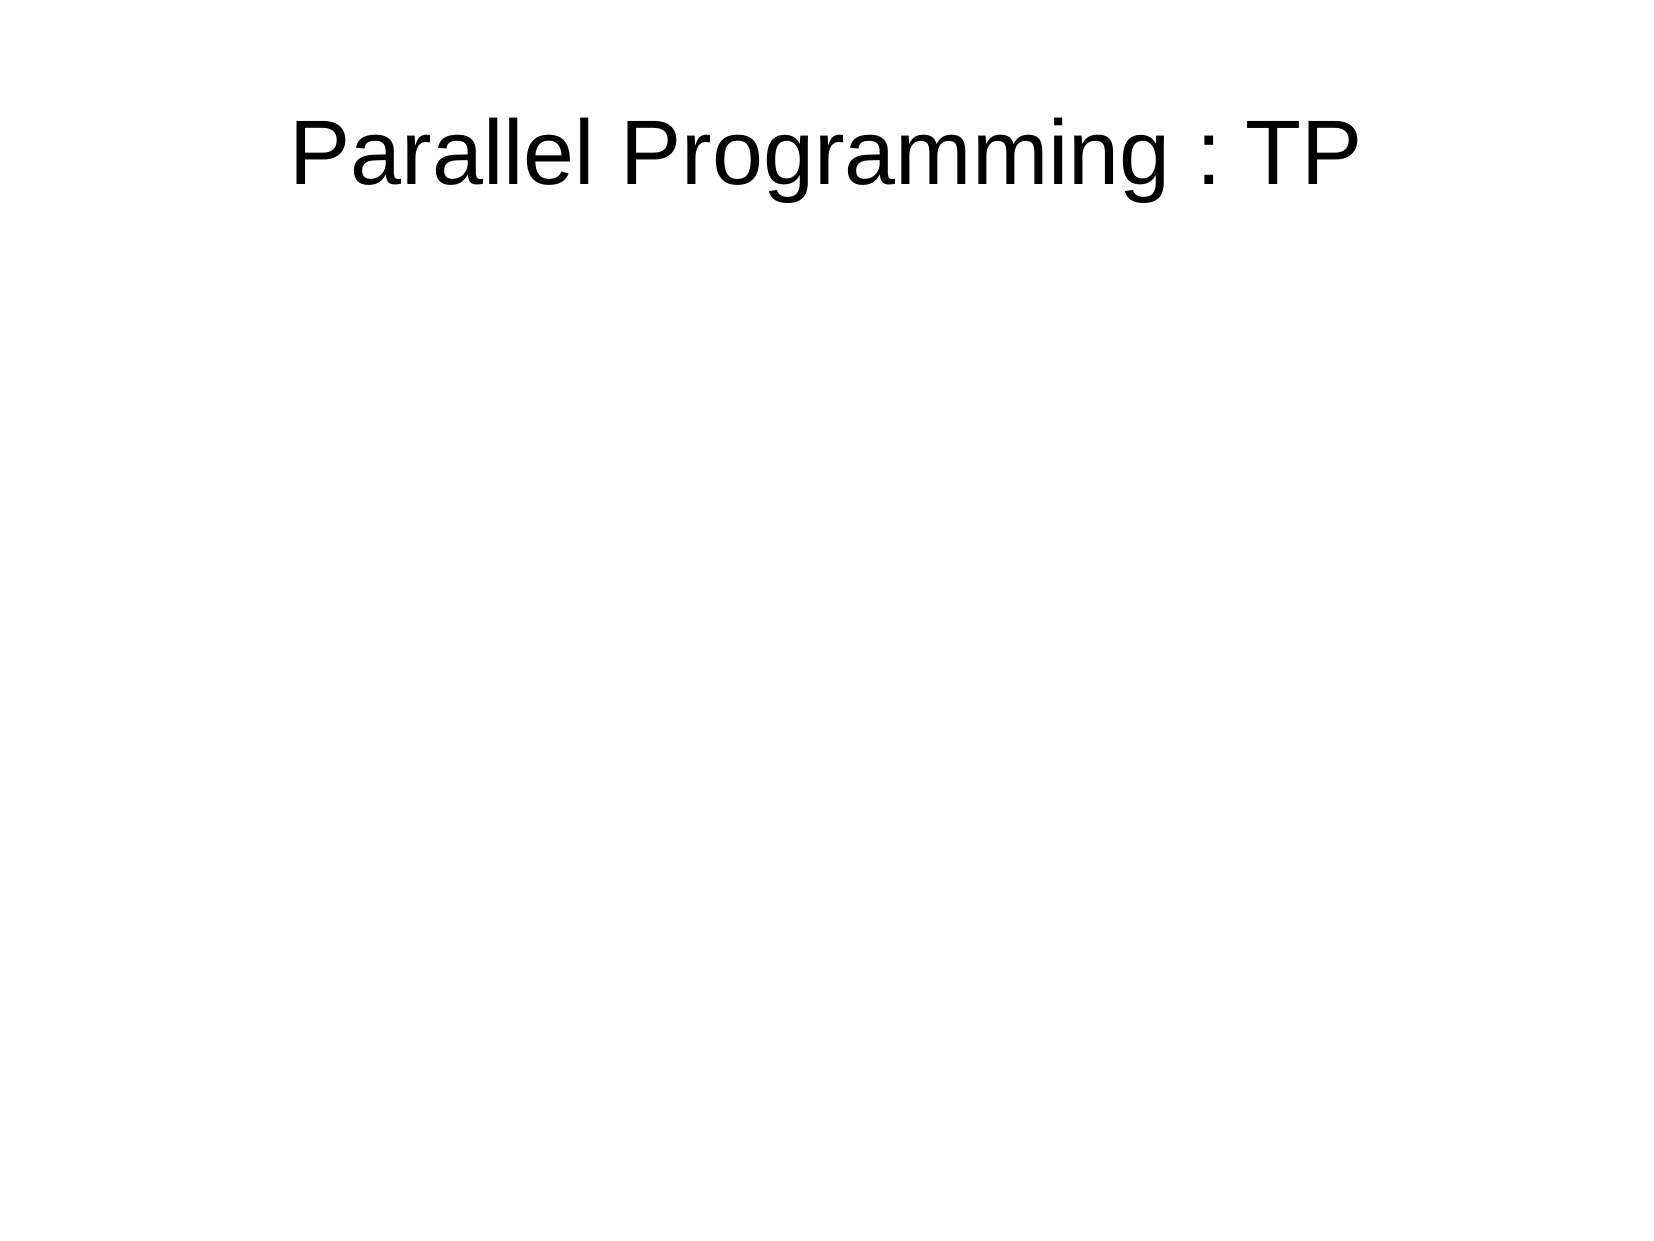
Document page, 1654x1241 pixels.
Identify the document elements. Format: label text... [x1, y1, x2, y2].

title Parallel Programming : TP [82, 49, 1571, 257]
